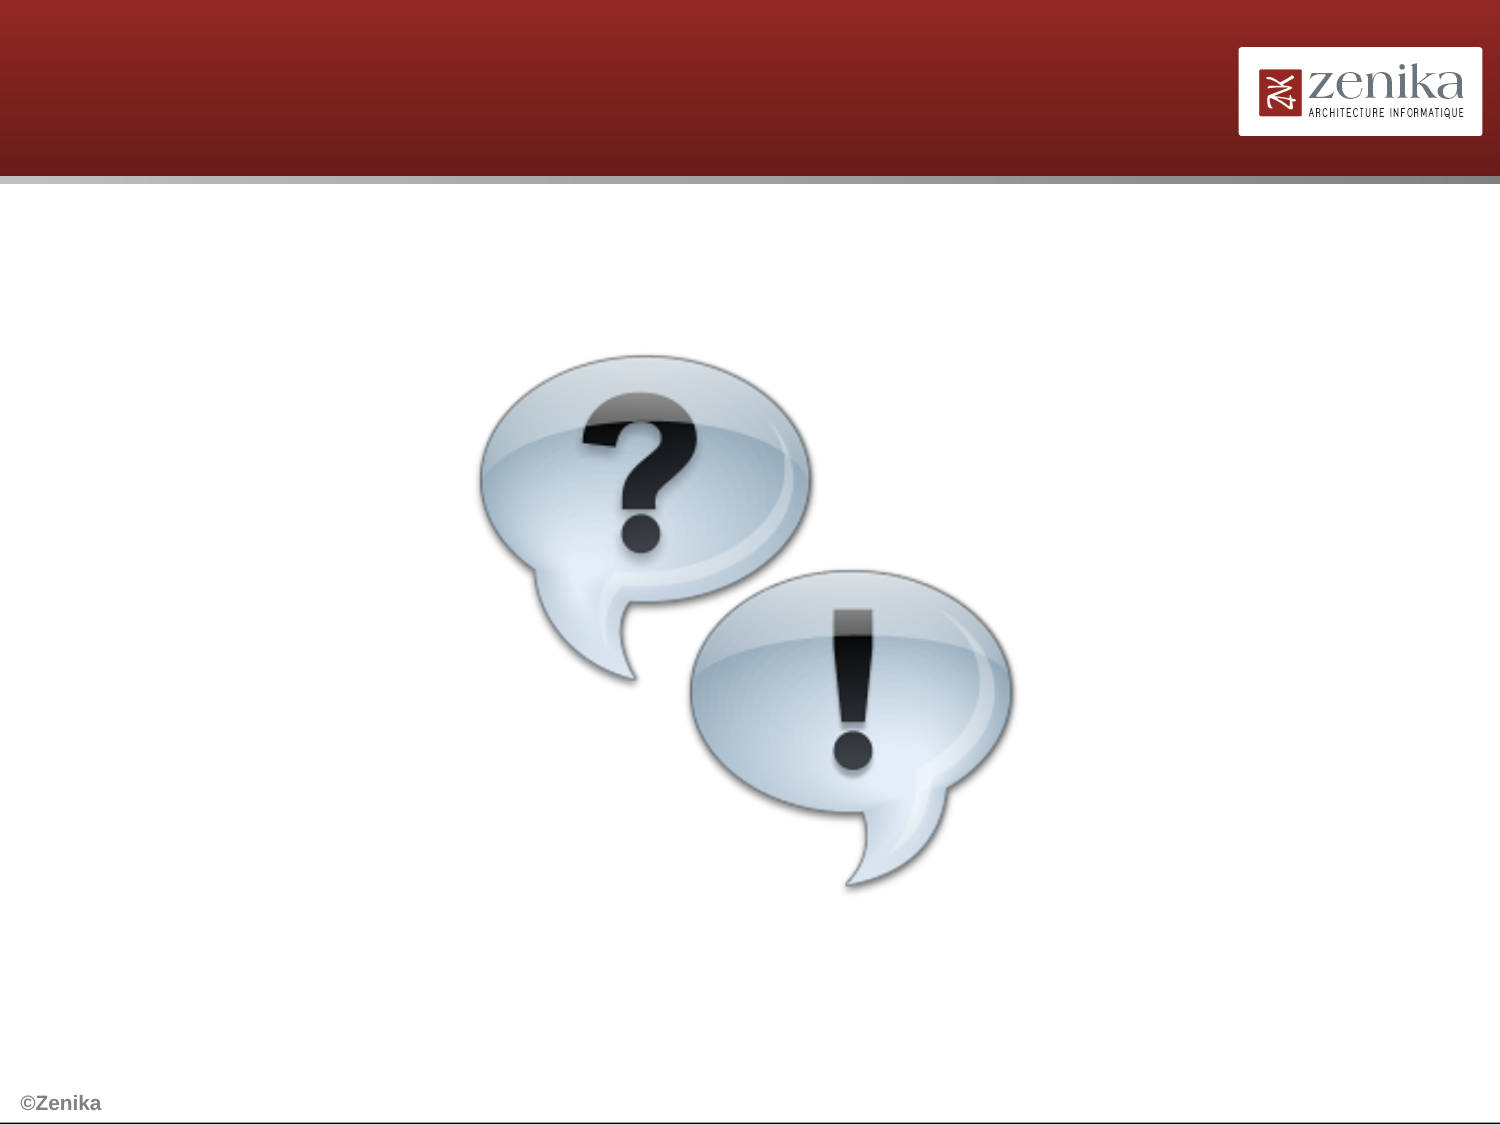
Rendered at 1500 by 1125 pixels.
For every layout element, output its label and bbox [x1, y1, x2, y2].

picture [470, 341, 1030, 902]
picture [1257, 58, 1464, 125]
